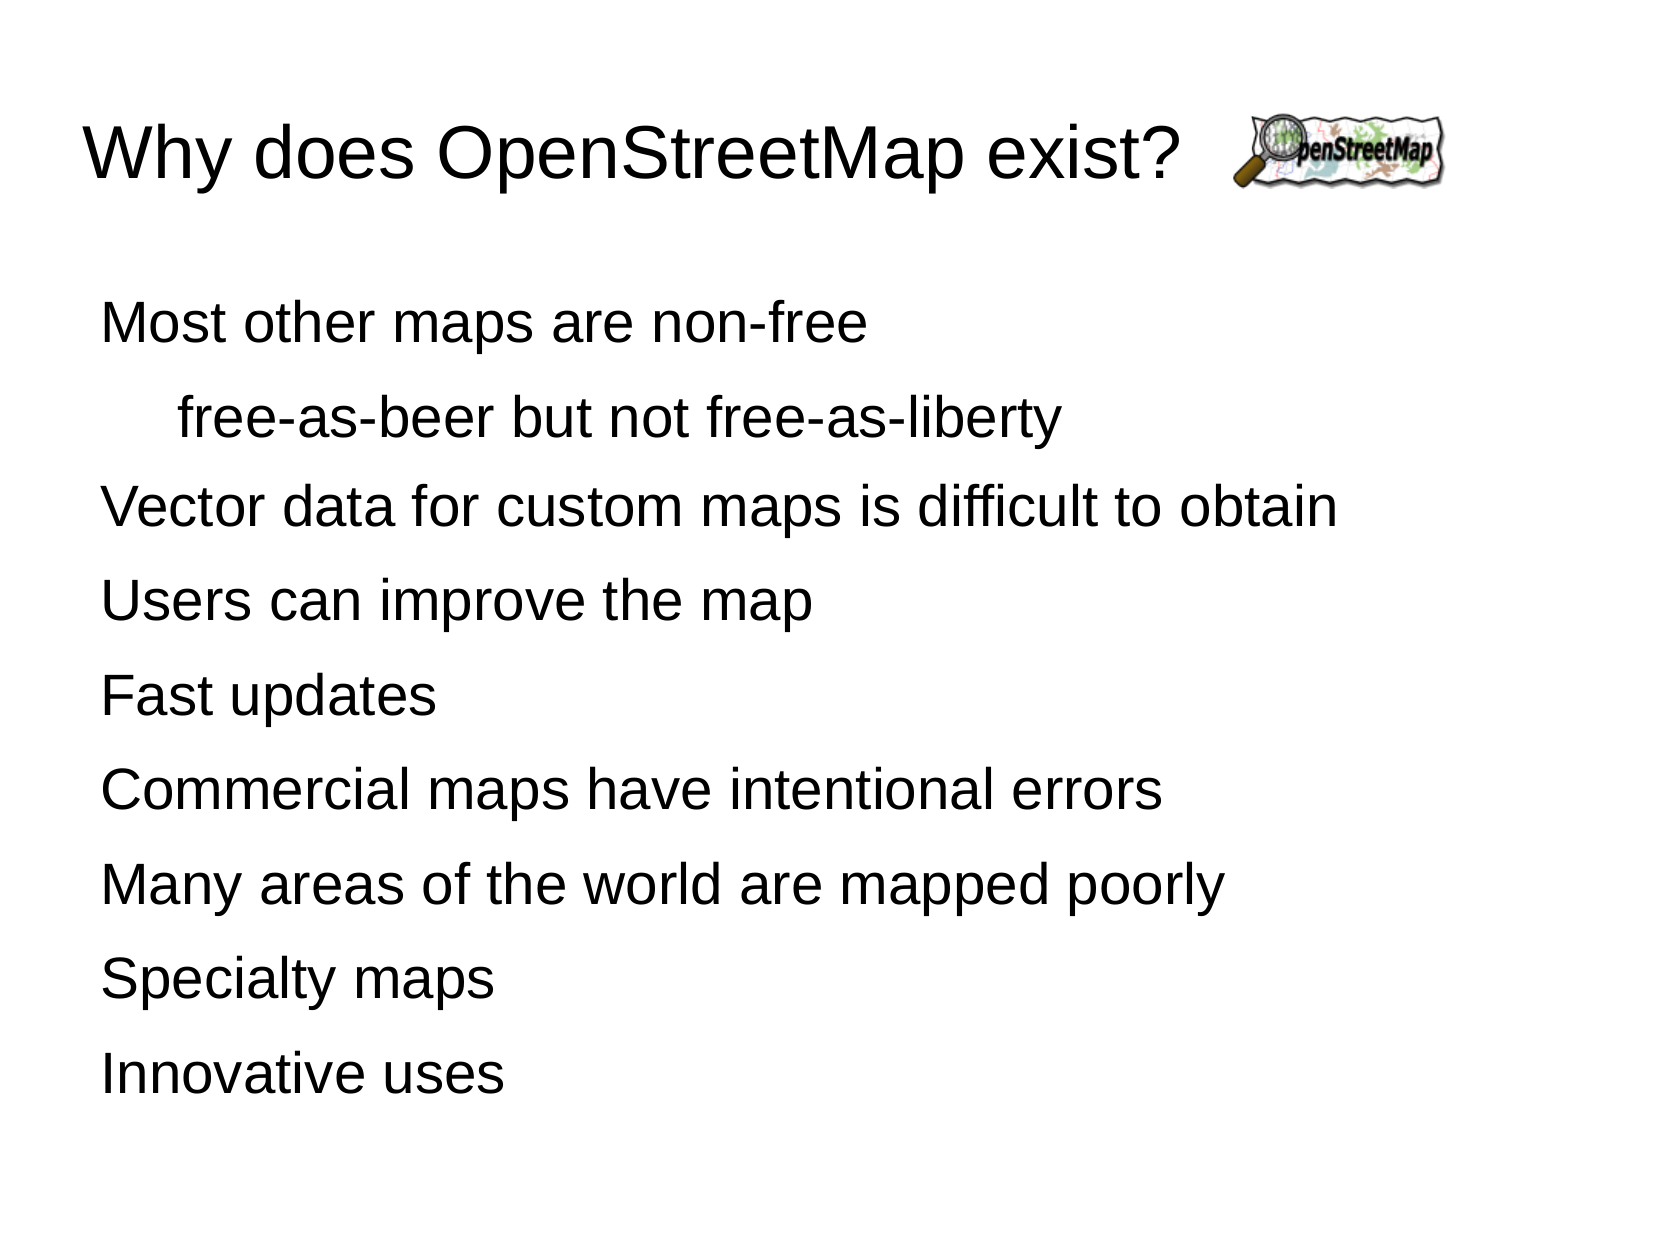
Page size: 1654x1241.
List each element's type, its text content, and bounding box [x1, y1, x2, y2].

list Most other maps are non-free free-as-beer but not free-as-liberty Vector data for custom maps is difficult to obtain Users can improve the map Fast updates Commercial maps have intentional errors Many areas of the world are mapped poorly Specialty maps Innovative uses [82, 290, 1571, 1106]
title Why does OpenStreetMap exist? [82, 56, 1571, 250]
